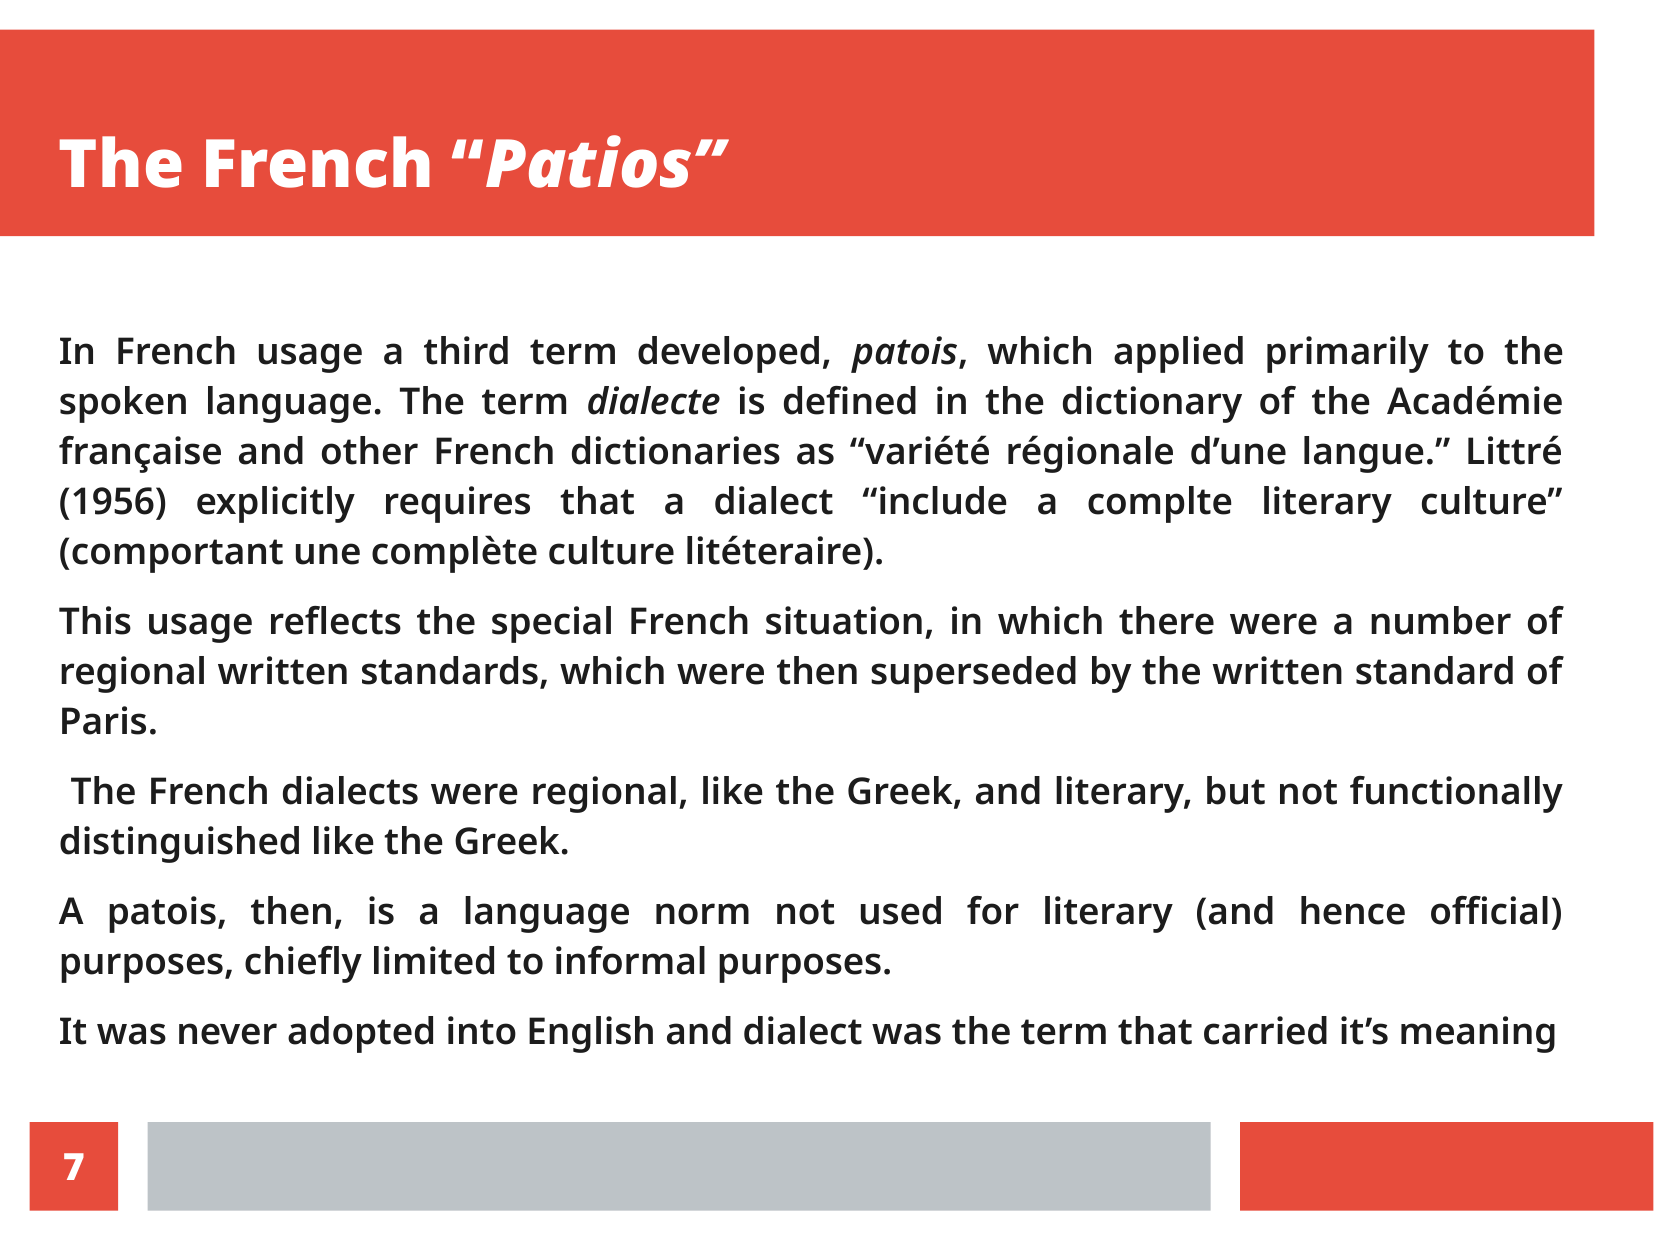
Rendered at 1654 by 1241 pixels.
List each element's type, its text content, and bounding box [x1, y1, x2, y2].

list In French usage a third term developed, patois, which applied primarily to the spoken language. The term dialecte is defined in the dictionary of the Académie française and other French dictionaries as “variété régionale d’une langue.” Littré (1956) explicitly requires that a dialect “include a complte literary culture” (comportant une complète culture litéteraire). This usage reflects the special French situation, in which there were a number of regional written standards, which were then superseded by the written standard of Paris. The French dialects were regional, like the Greek, and literary, but not functionally distinguished like the Greek. A patois, then, is a language norm not used for literary (and hence official) purposes, chiefly limited to informal purposes. It was never adopted into English and dialect was the term that carried it’s meaning [59, 324, 1565, 1093]
title The French “Patios” [59, 59, 1595, 207]
